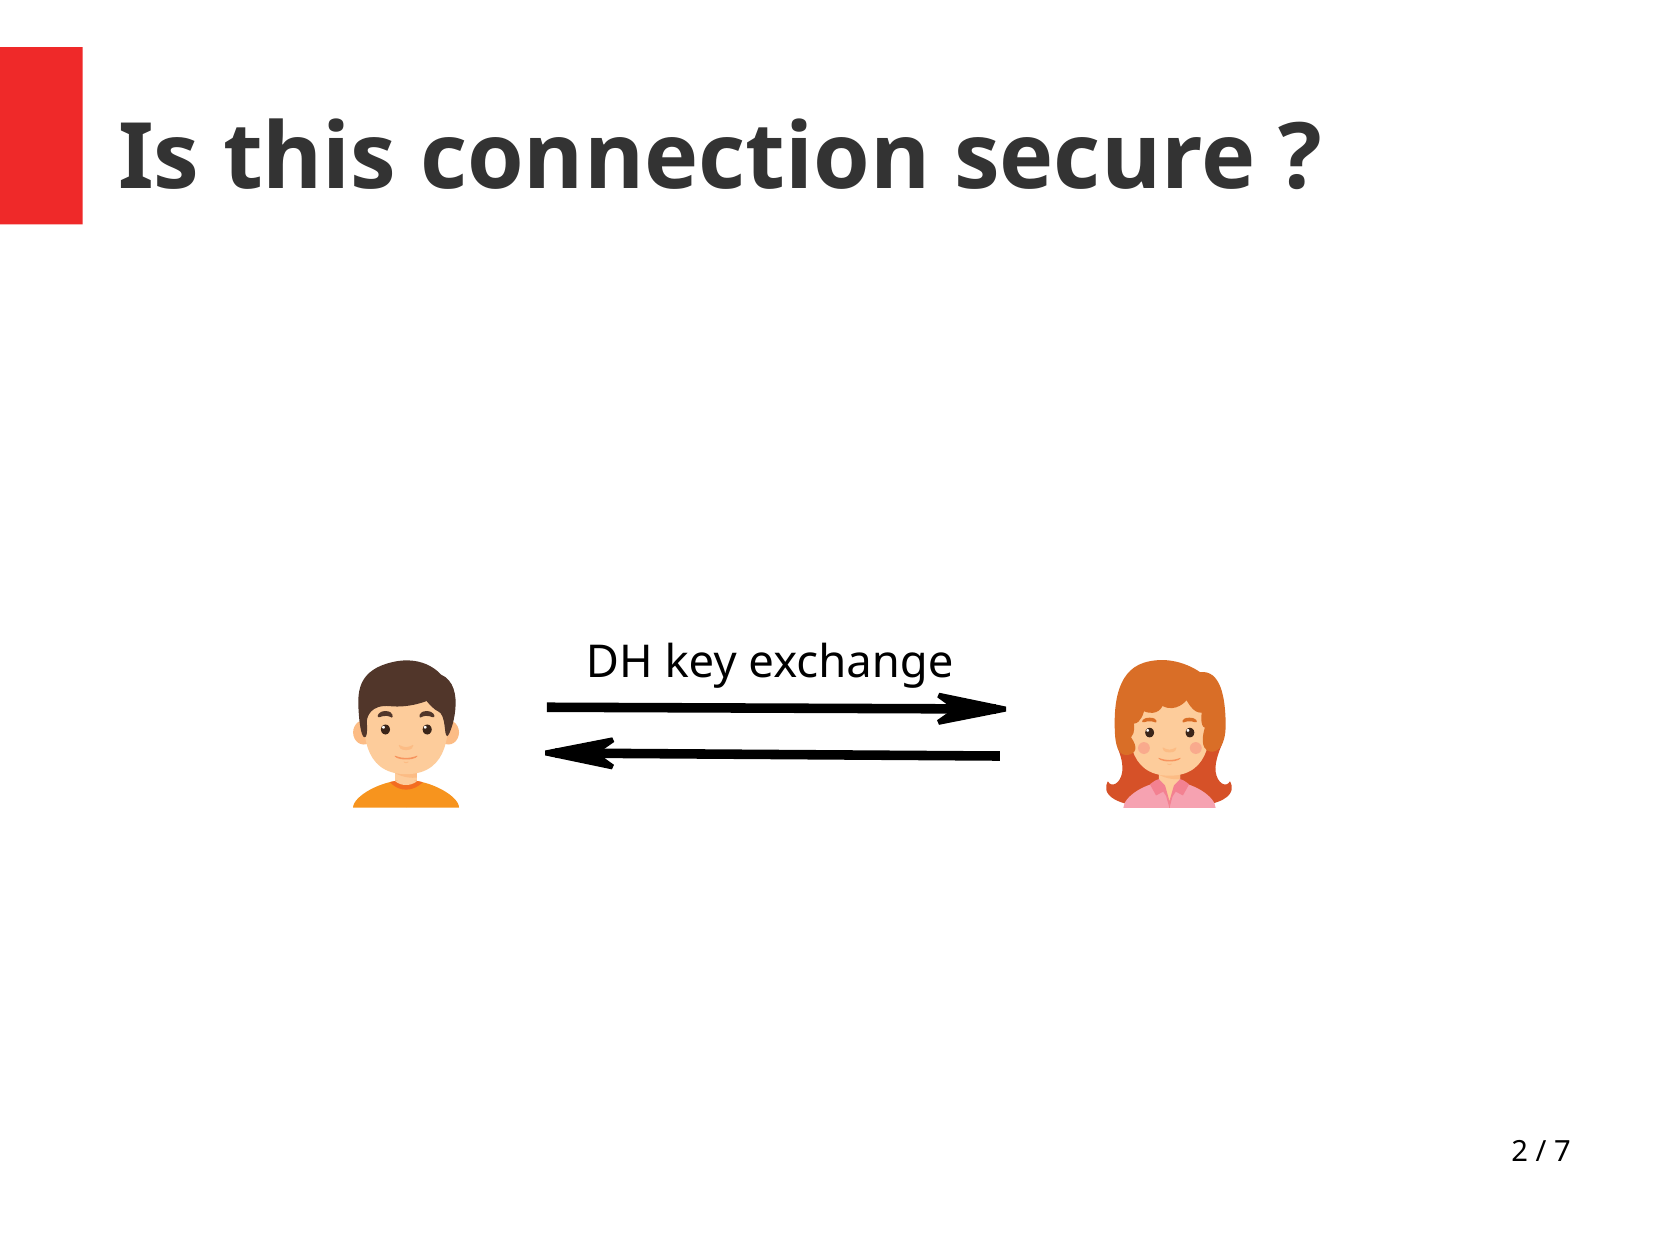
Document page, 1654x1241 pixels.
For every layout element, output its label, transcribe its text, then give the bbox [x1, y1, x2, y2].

title Is this connection secure ? [118, 49, 1571, 257]
picture [519, 420, 1080, 999]
picture [1095, 660, 1243, 808]
picture [332, 660, 481, 808]
